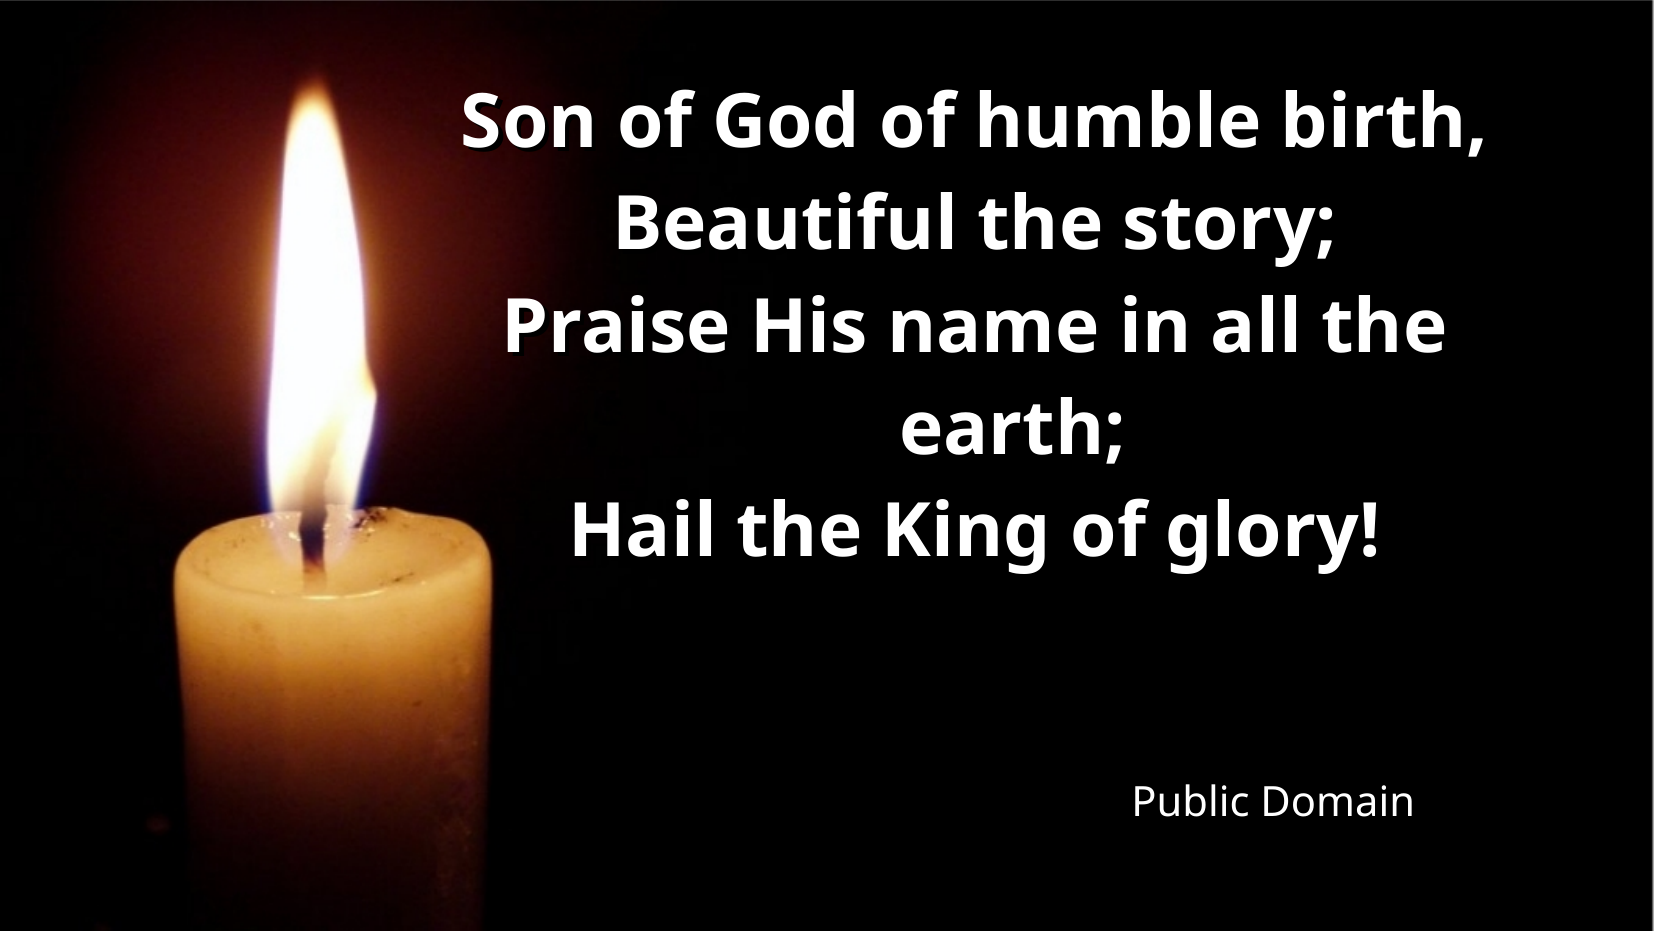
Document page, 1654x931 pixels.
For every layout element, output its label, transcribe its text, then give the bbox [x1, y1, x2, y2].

picture [0, 0, 1654, 931]
text_box Son of God of humble birth, Beautiful the story; Praise His name in all the earth; Hail the King of glory! Public Domain [375, 60, 1576, 737]
